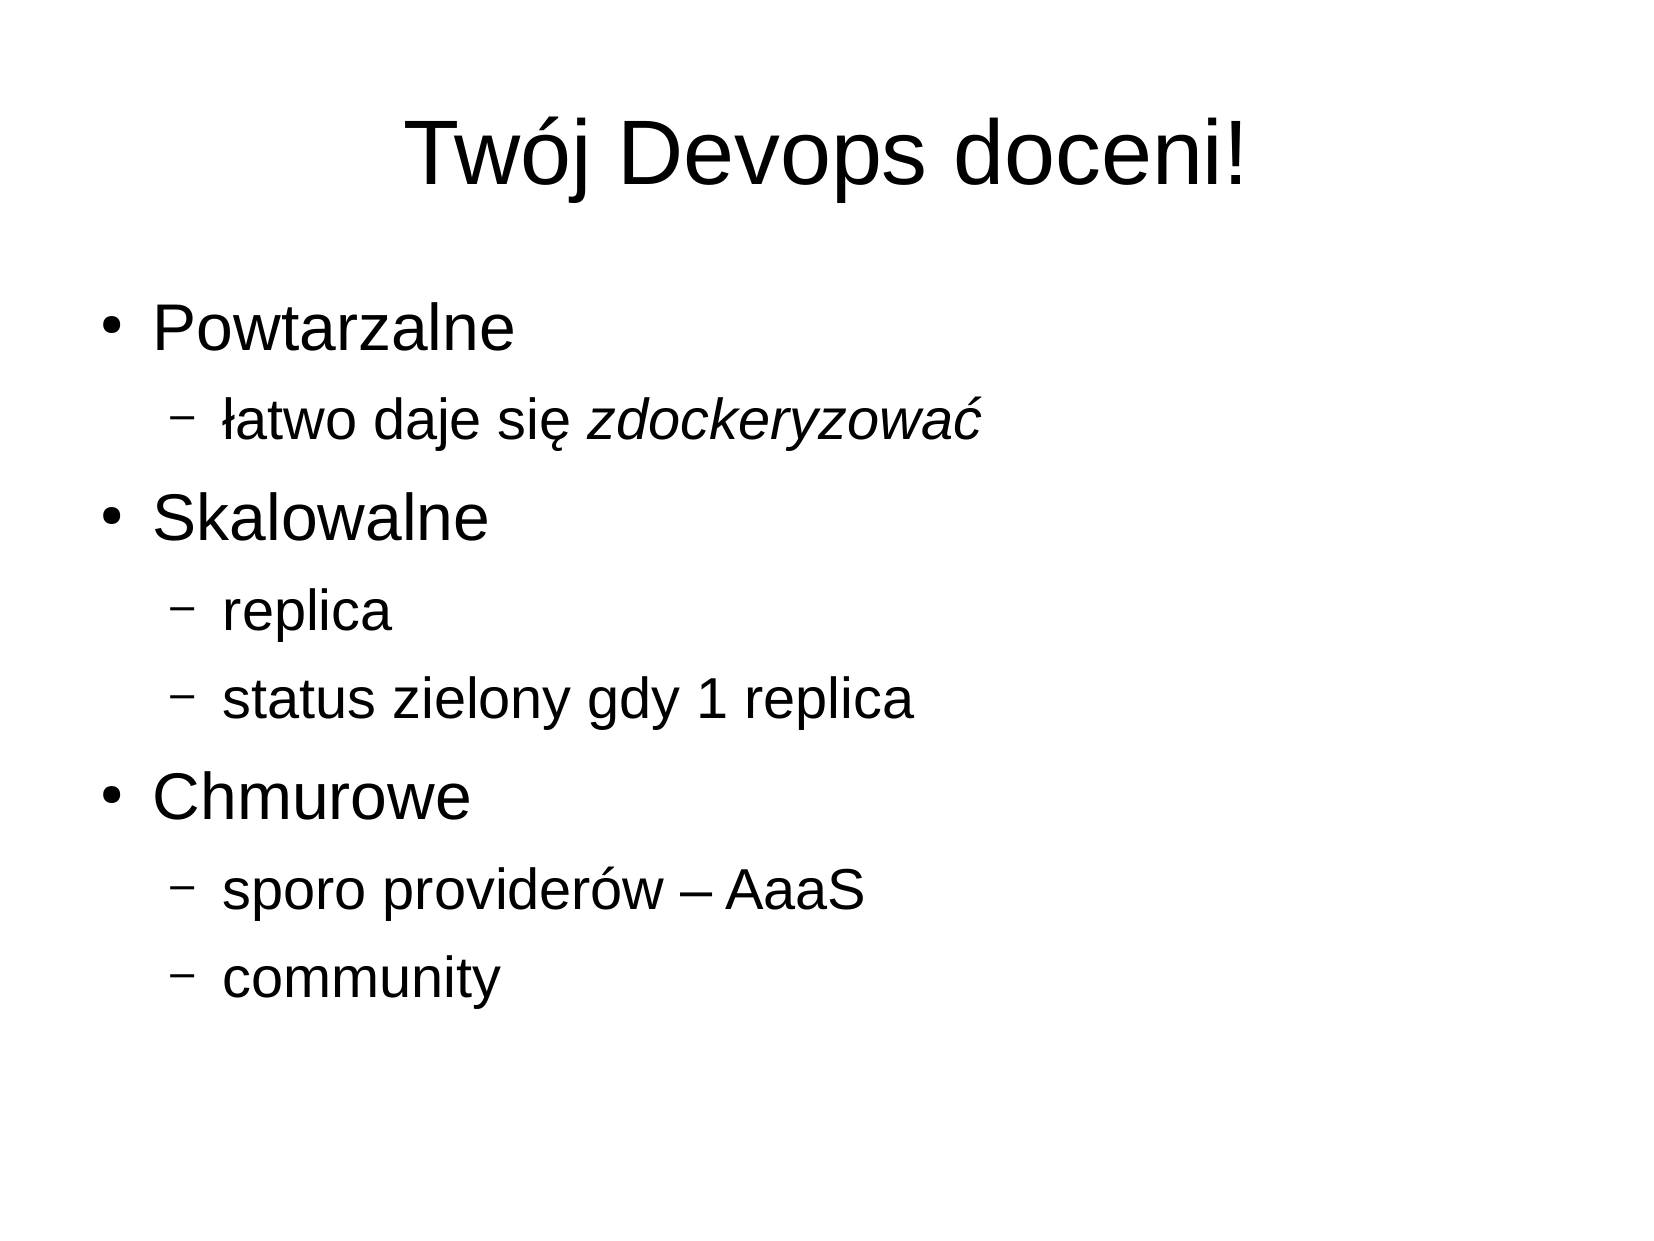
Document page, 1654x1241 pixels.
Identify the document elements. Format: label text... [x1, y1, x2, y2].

title Twój Devops doceni! [82, 49, 1571, 257]
list Powtarzalne łatwo daje się zdockeryzować Skalowalne replica status zielony gdy 1 replica Chmurowe sporo providerów – AaaS community [82, 290, 1571, 1010]
